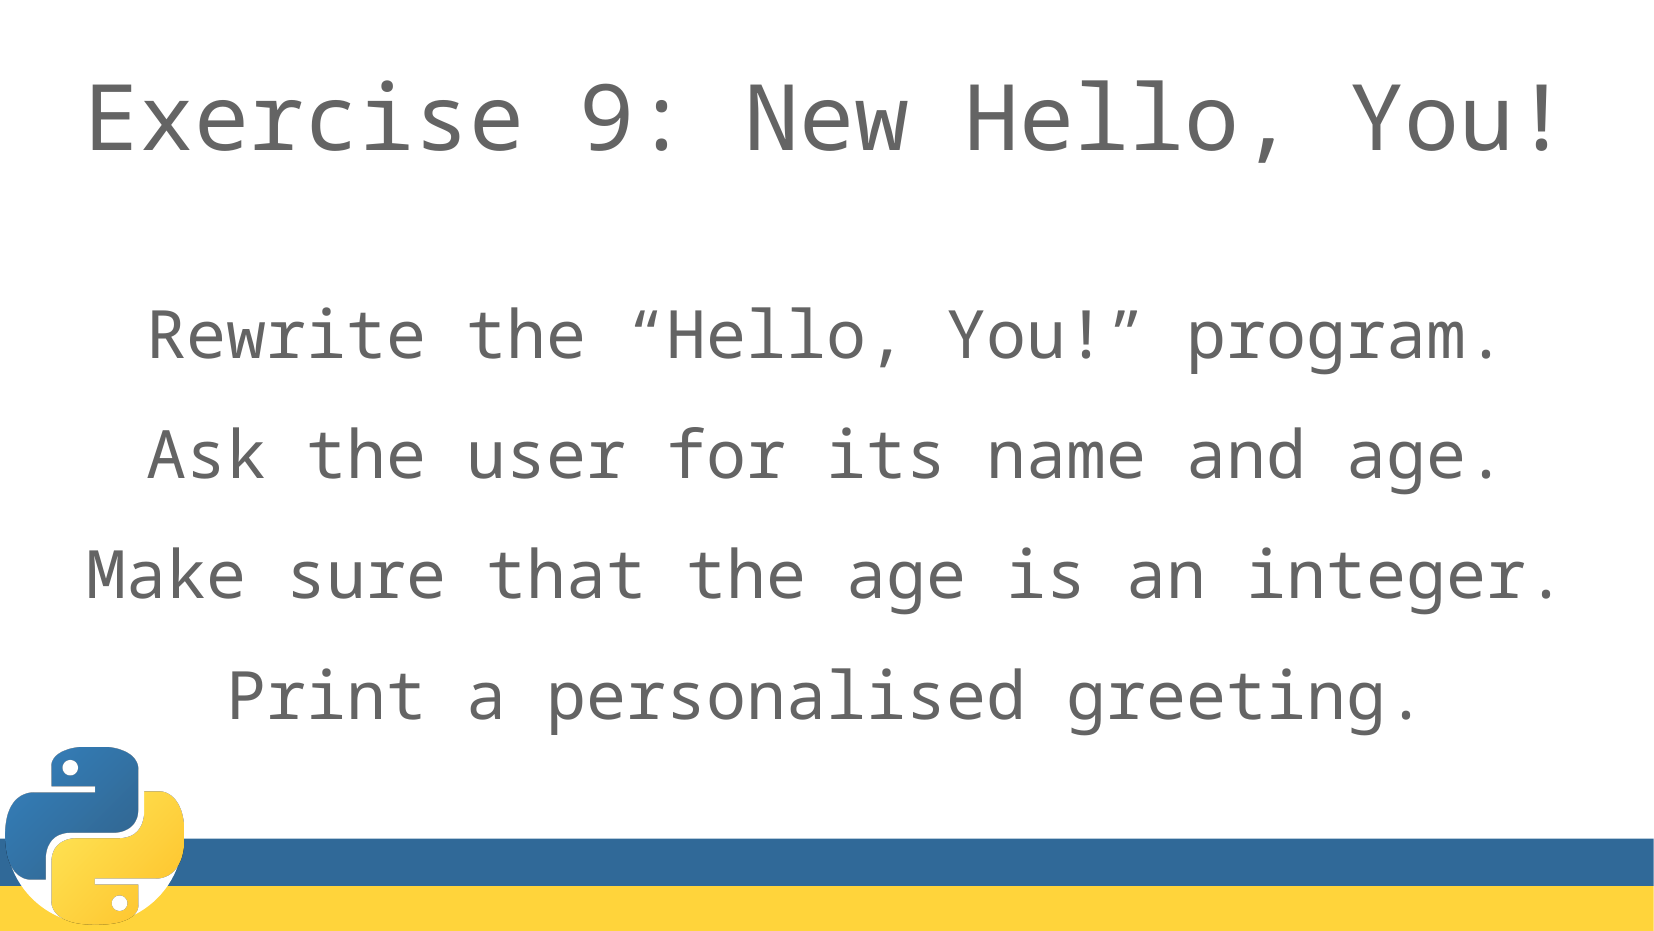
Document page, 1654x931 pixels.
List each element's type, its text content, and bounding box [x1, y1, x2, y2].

text_box Rewrite the “Hello, You!” program. Ask the user for its name and age. Make sure that the age is an integer. Print a personalised greeting. [71, 279, 1582, 651]
picture [5, 747, 184, 925]
title Exercise 9: New Hello, You! [82, 37, 1571, 193]
